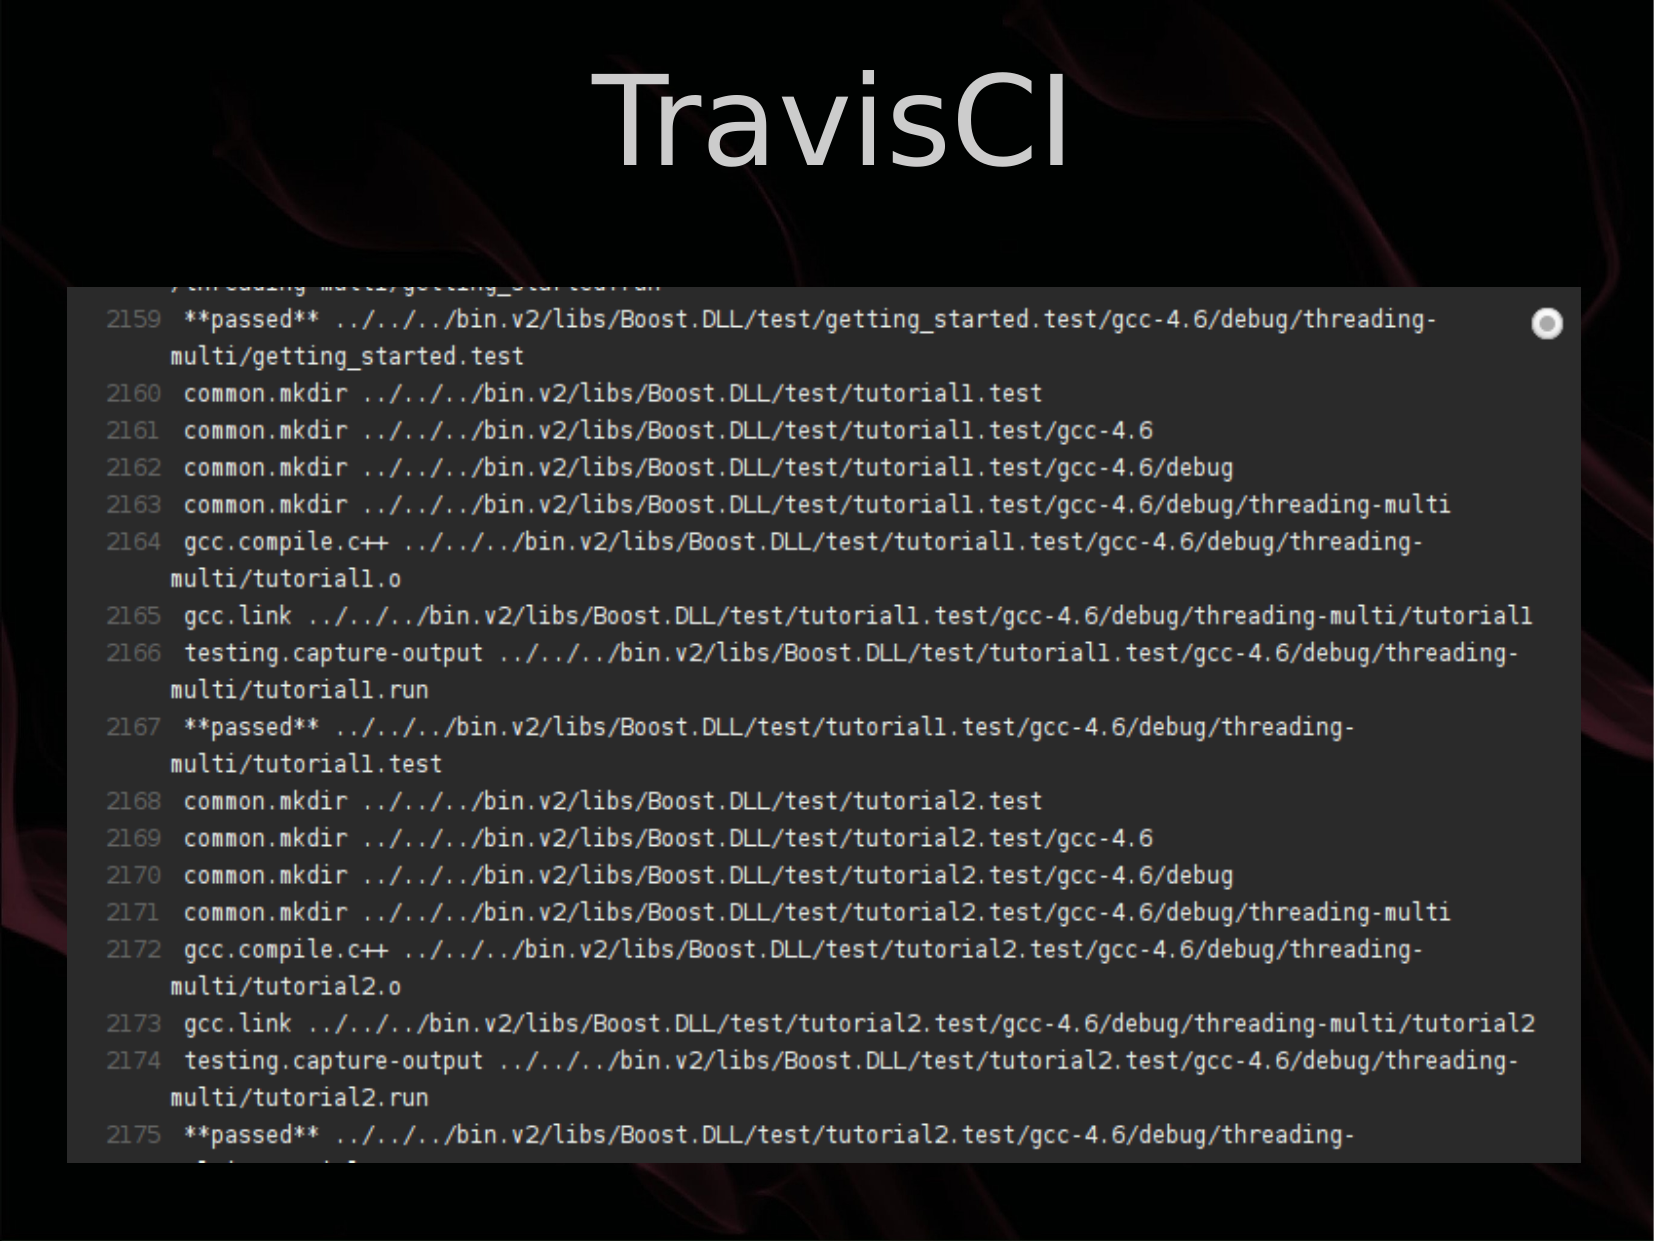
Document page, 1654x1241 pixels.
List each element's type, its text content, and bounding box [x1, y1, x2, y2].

title TravisCI [90, 45, 1579, 200]
picture [0, 0, 1654, 1241]
